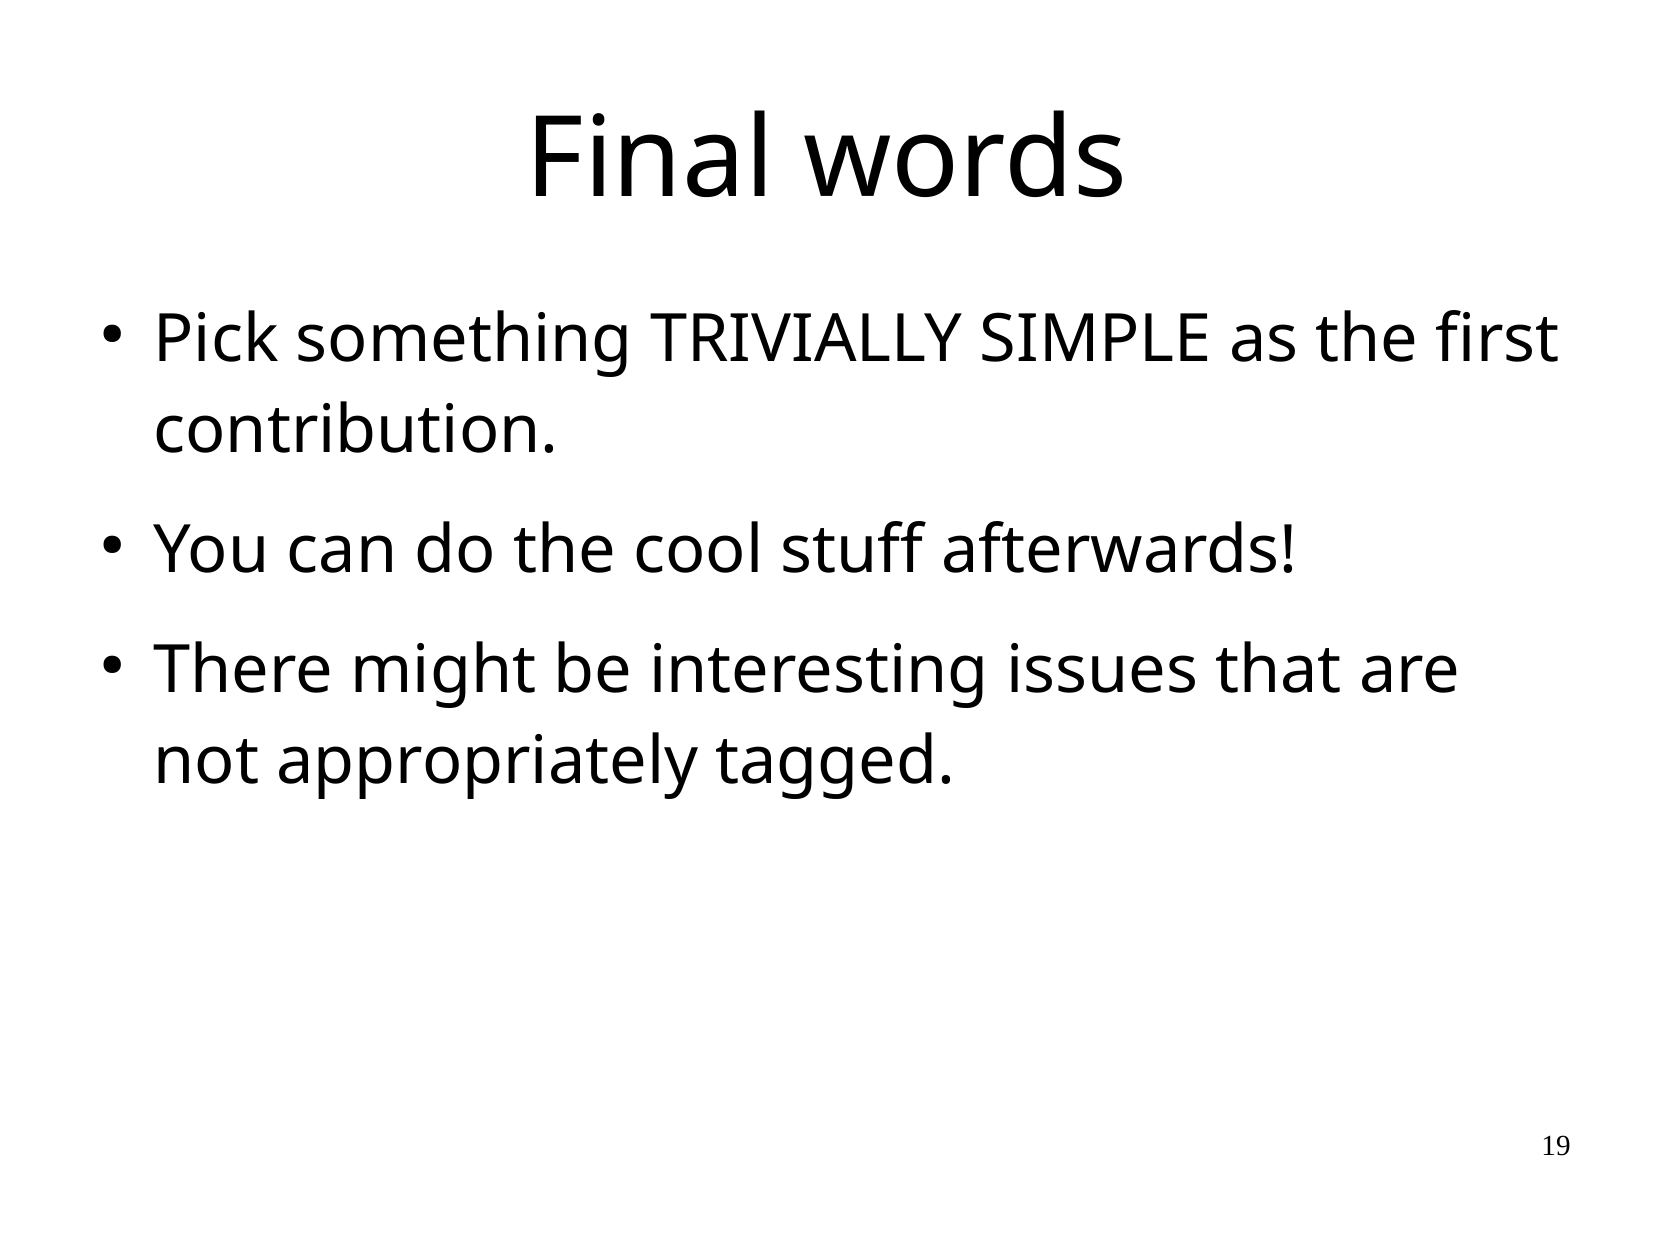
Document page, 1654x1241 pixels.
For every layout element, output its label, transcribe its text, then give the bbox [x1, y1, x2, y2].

title Final words [82, 49, 1571, 257]
list Pick something TRIVIALLY SIMPLE as the first contribution. You can do the cool stuff afterwards! There might be interesting issues that are not appropriately tagged. [82, 290, 1571, 1010]
